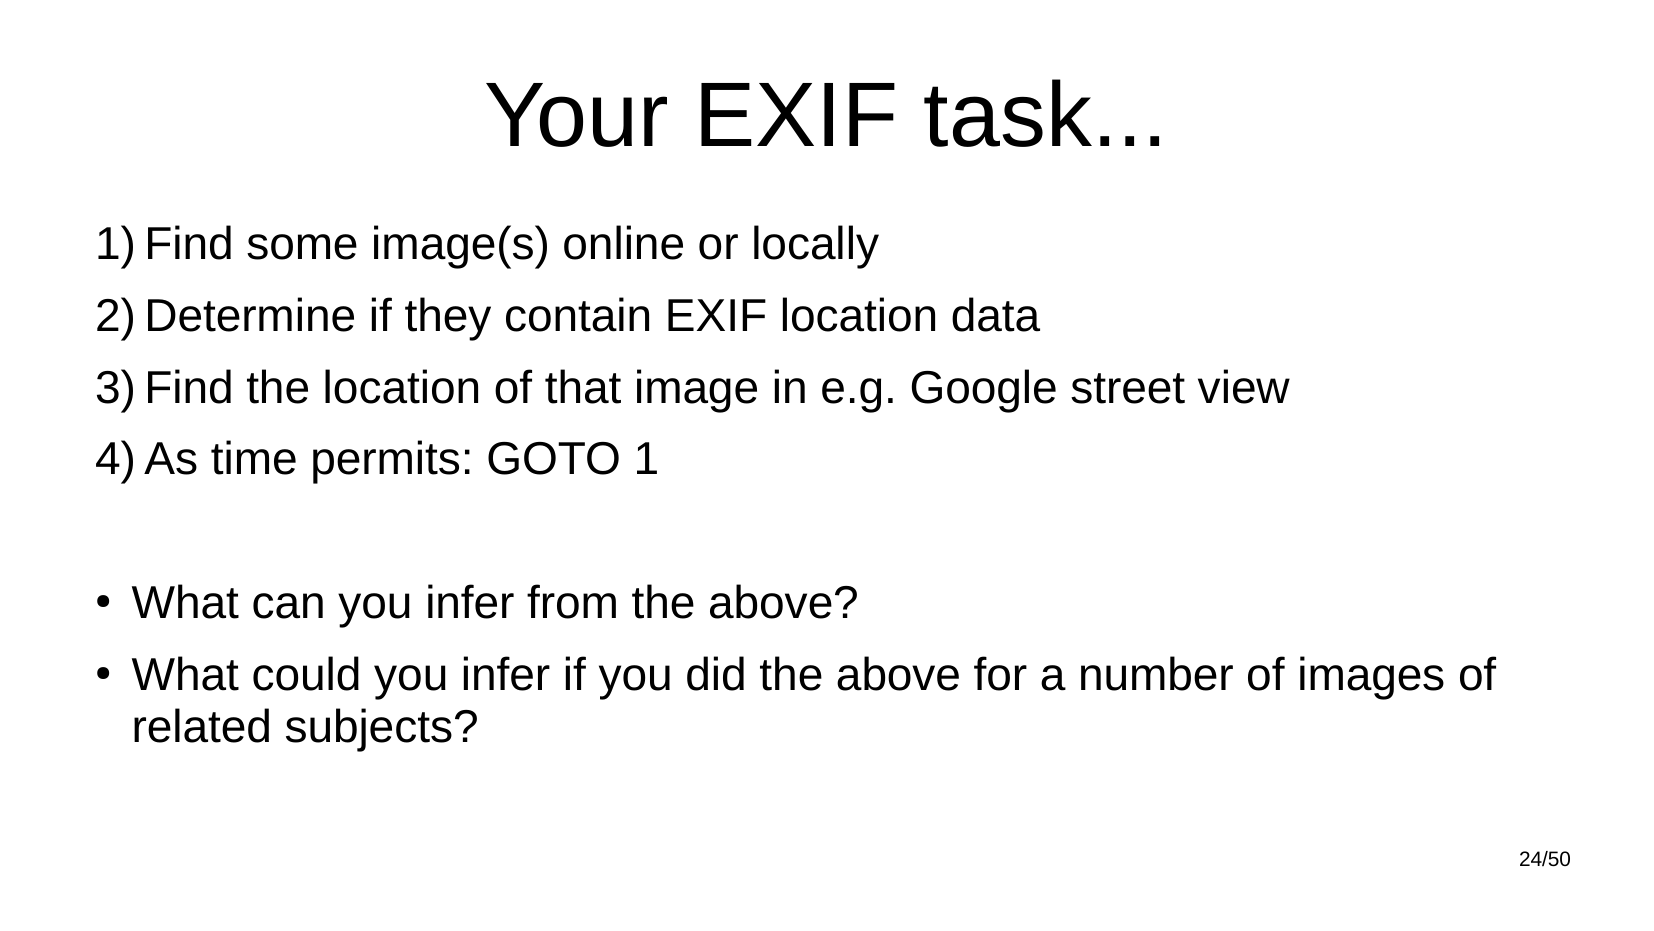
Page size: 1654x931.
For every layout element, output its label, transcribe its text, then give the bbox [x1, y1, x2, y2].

list Find some image(s) online or locally Determine if they contain EXIF location data Find the location of that image in e.g. Google street view As time permits: GOTO 1 What can you infer from the above? What could you infer if you did the above for a number of images of related subjects? [82, 217, 1571, 758]
title Your EXIF task... [82, 37, 1571, 193]
